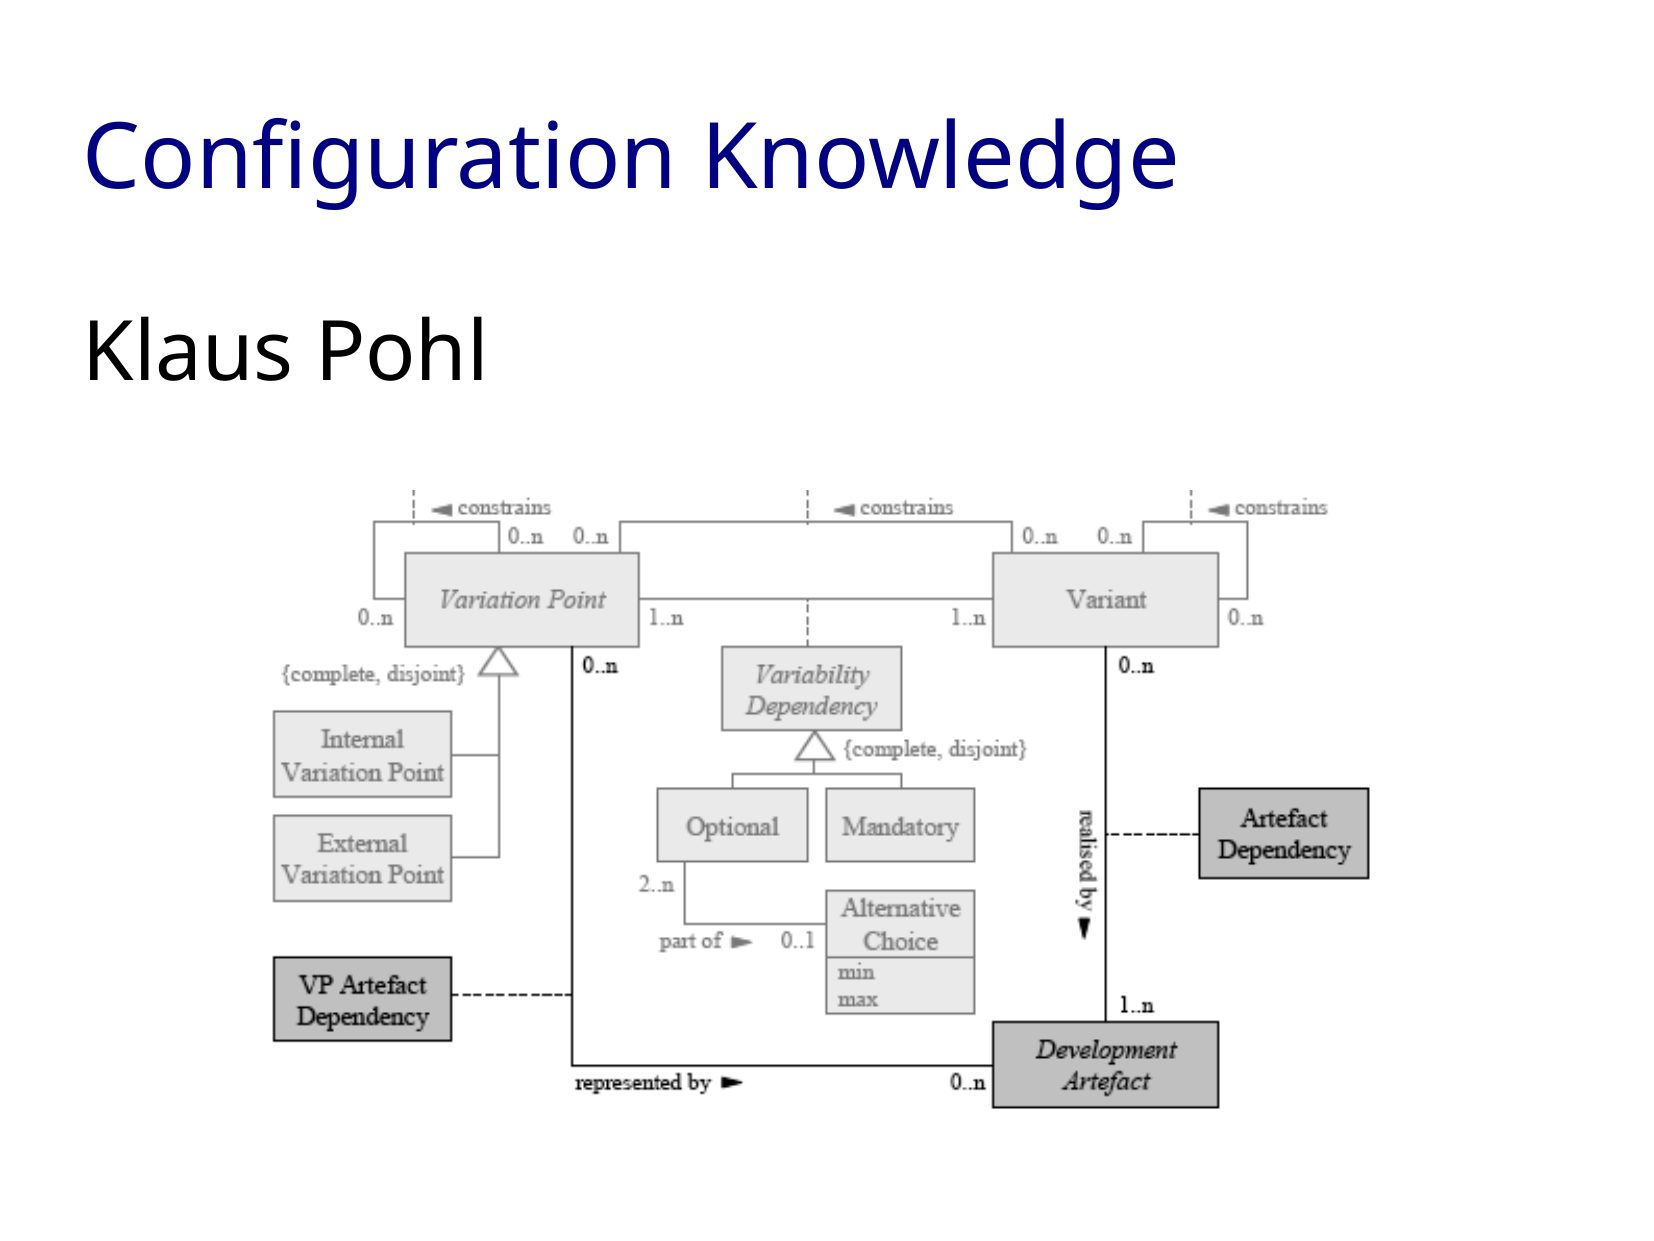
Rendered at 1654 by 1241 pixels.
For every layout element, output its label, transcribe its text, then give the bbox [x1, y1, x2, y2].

picture [236, 490, 1422, 1134]
title Configuration Knowledge [82, 49, 1571, 244]
title Klaus Pohl [82, 244, 1571, 452]
